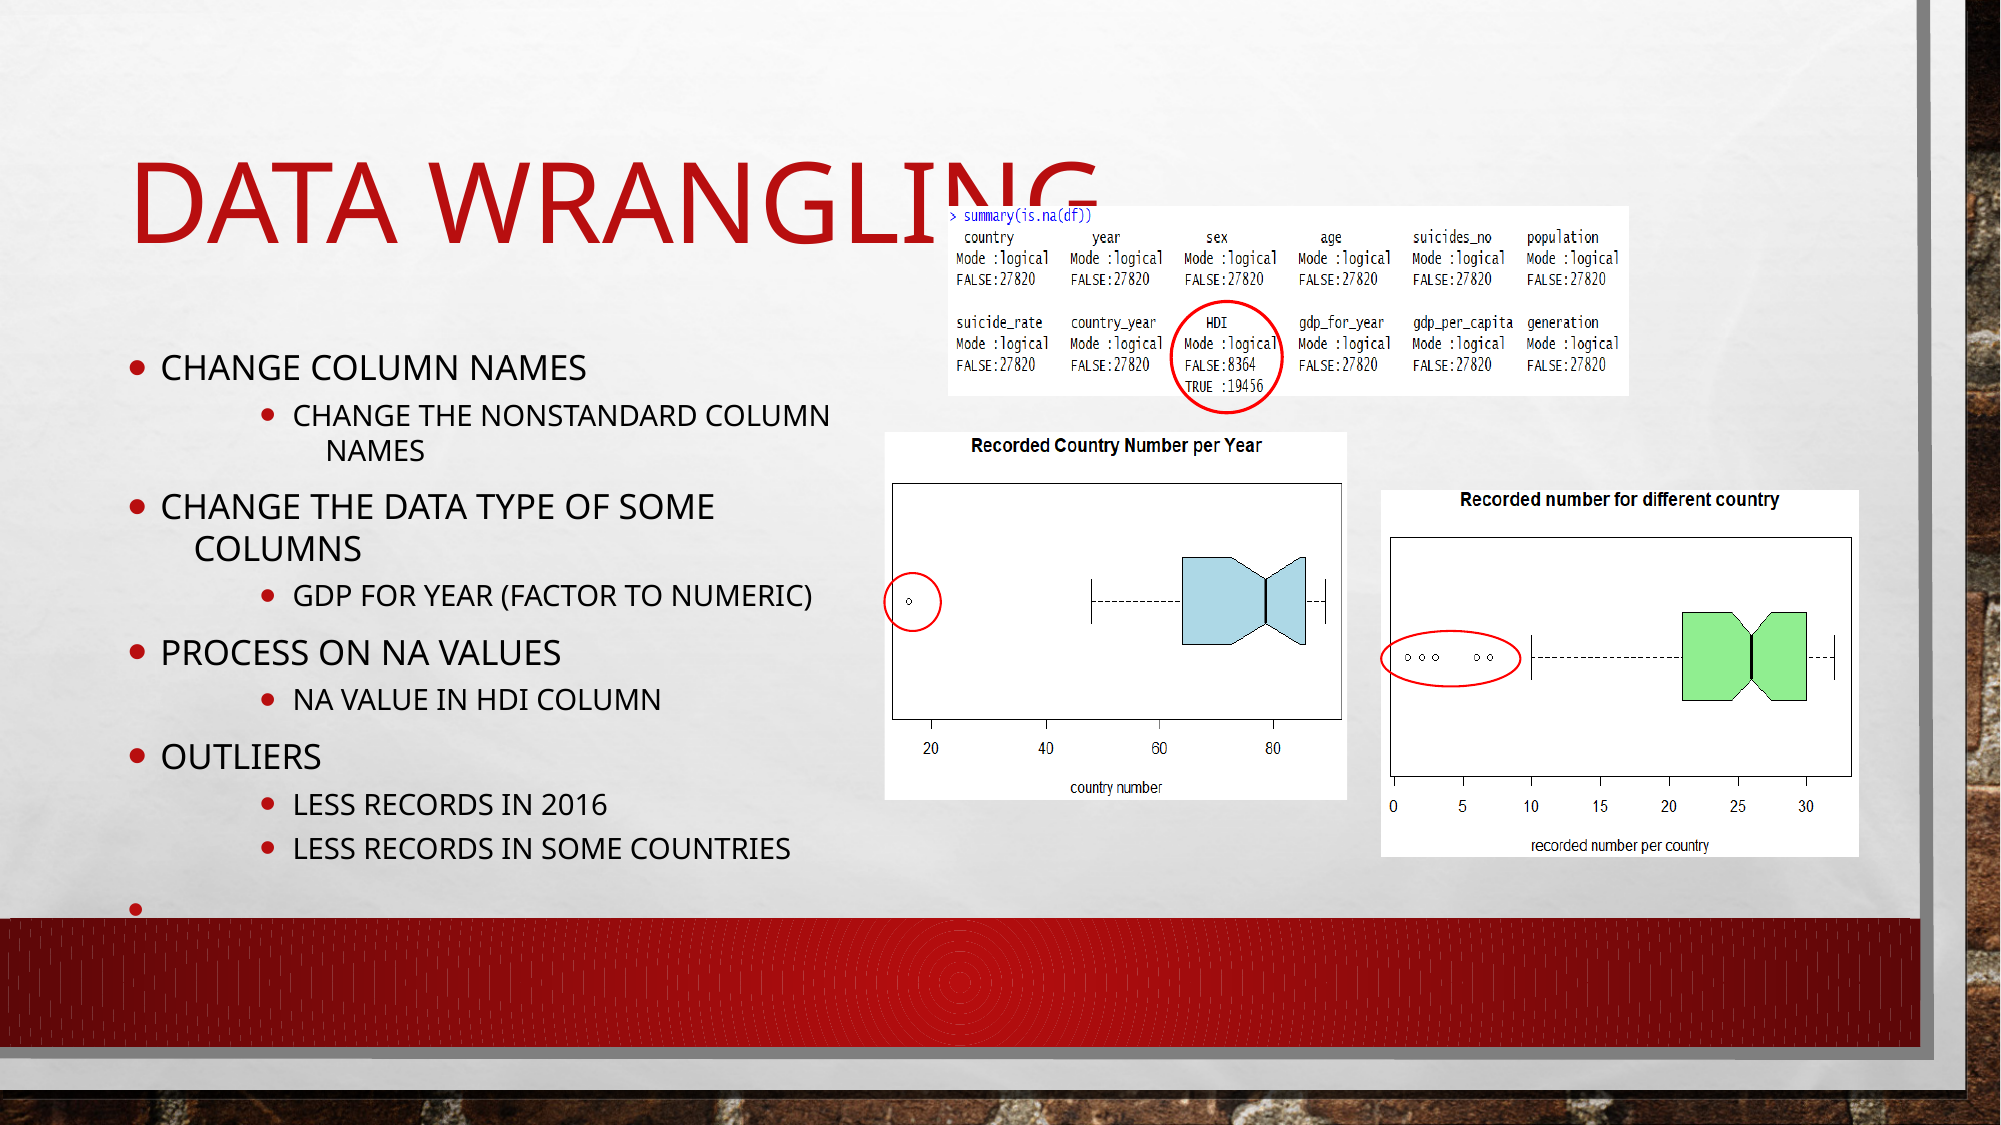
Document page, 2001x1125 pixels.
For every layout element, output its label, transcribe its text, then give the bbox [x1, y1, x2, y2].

picture [1381, 490, 1859, 857]
picture [884, 432, 1348, 800]
picture [948, 206, 1629, 396]
list Change Column names Change the nonstandard column names Change the data type of some columns GDP for year (factor to numeric) Process on NA values NA value in HDI column Outliers Less records in 2016 Less records in some countries [112, 338, 879, 882]
picture [1173, 304, 1280, 396]
title Data wrangling [112, 112, 1819, 302]
picture [886, 575, 939, 629]
picture [1383, 632, 1519, 685]
